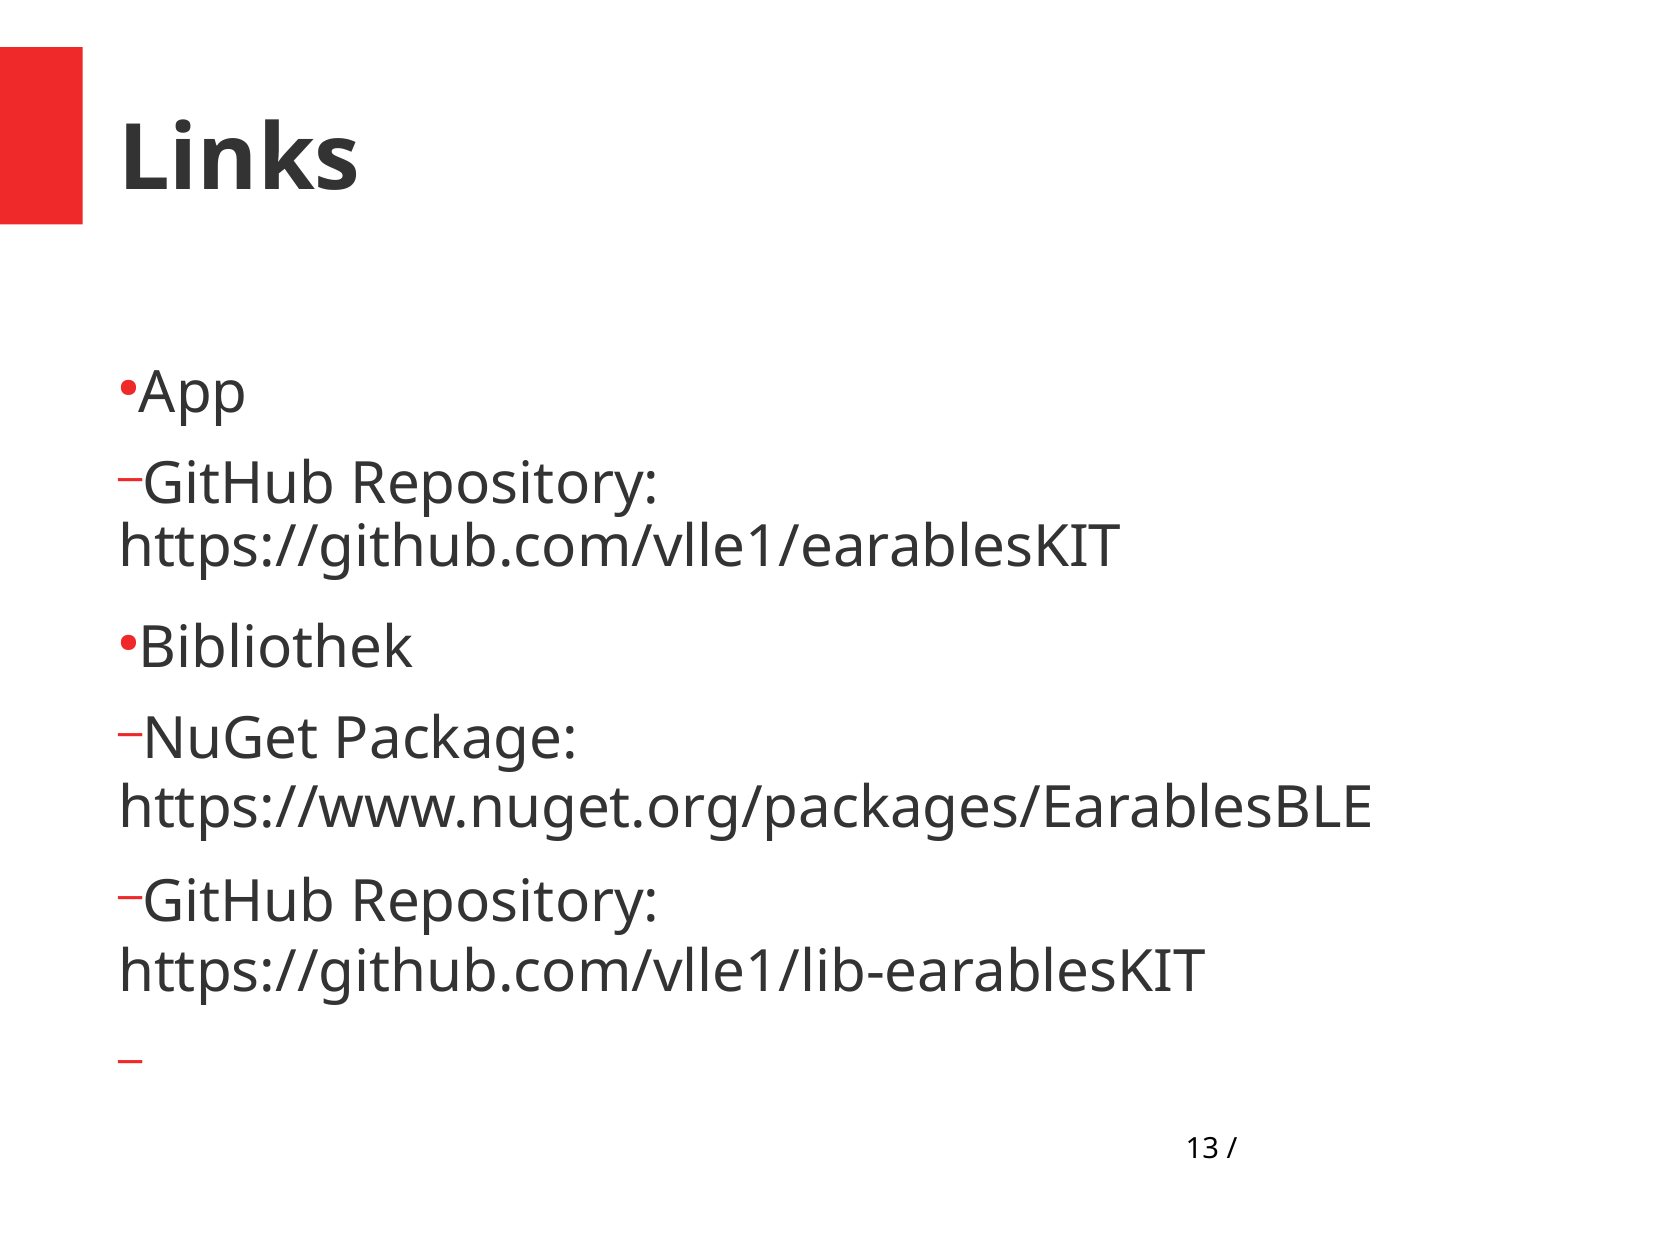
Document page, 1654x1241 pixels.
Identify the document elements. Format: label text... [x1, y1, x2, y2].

text_box / [1185, 1129, 1571, 1216]
title Links [118, 49, 1571, 257]
list App GitHub Repository: https://github.com/vlle1/earablesKIT Bibliothek NuGet Package: https://www.nuget.org/packages/EarablesBLE GitHub Repository: https://github.com/vlle1/lib-earablesKIT [118, 354, 1536, 1074]
